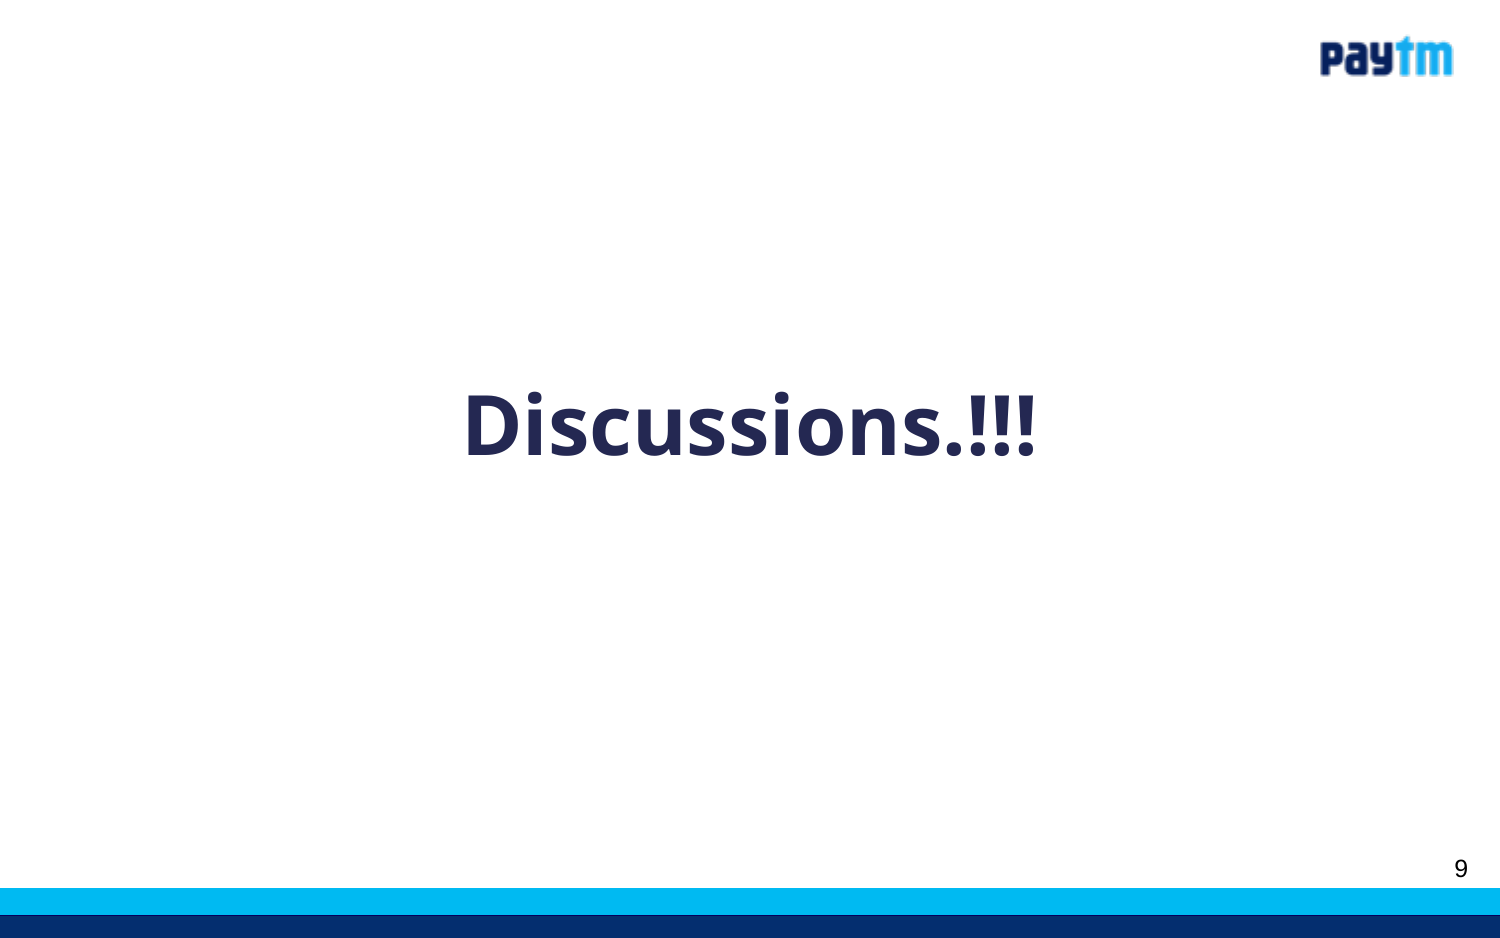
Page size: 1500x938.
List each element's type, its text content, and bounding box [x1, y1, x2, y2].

picture [1319, 33, 1456, 79]
slide_number 1 [1383, 845, 1484, 891]
title Discussions.!!! [75, 72, 1425, 772]
picture [0, 916, 1500, 938]
